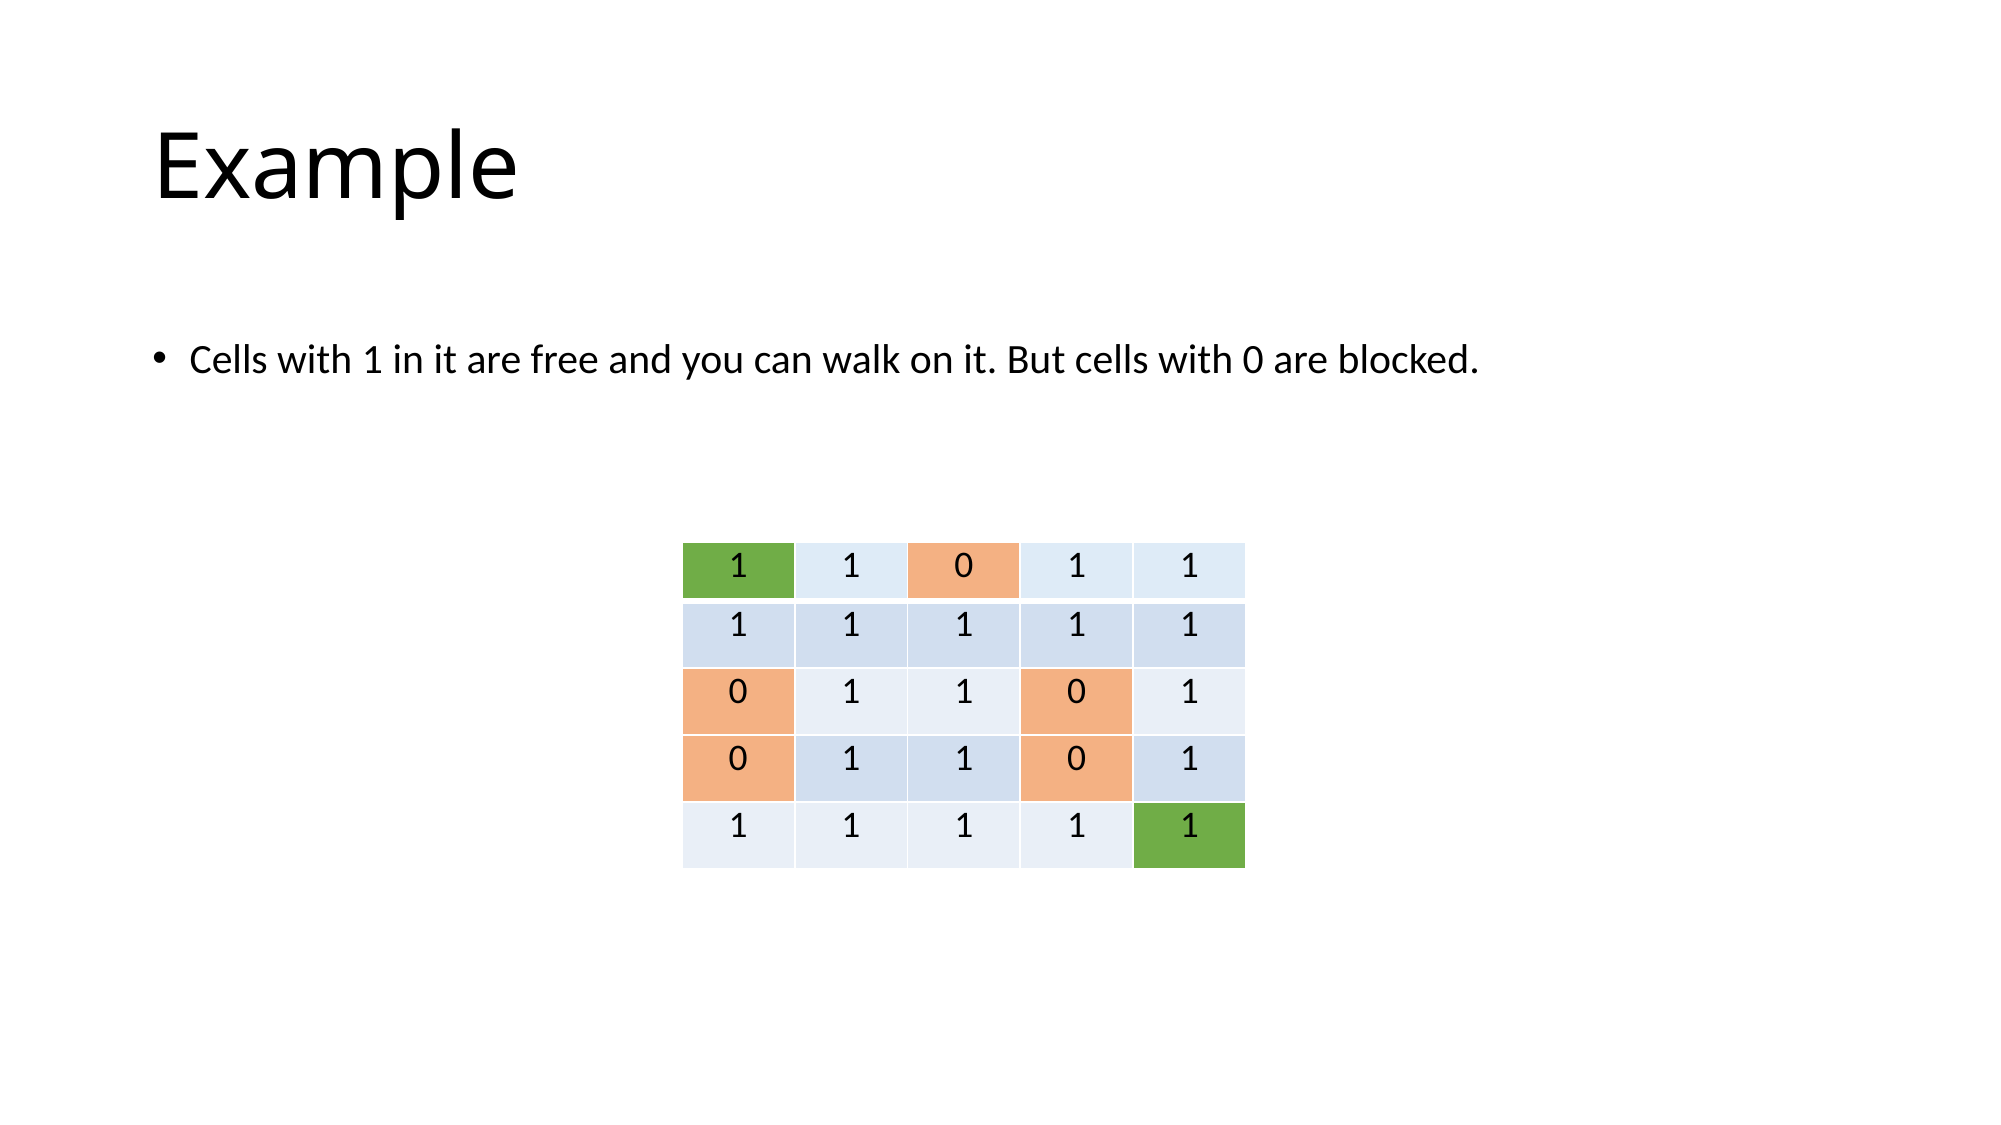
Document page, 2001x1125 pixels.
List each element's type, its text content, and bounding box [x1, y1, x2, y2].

table_cell 1 [908, 604, 1019, 667]
table_header 1 [683, 543, 794, 598]
table_header 0 [908, 543, 1019, 598]
table_cell 1 [796, 669, 907, 734]
table_header 1 [796, 543, 907, 598]
table_cell 0 [683, 736, 794, 801]
table_header 1 [1134, 543, 1245, 598]
table_cell 1 [908, 803, 1019, 868]
table_cell 1 [1021, 604, 1132, 667]
table_cell 1 [1134, 803, 1245, 868]
table_cell 1 [1134, 736, 1245, 801]
table_cell 1 [796, 736, 907, 801]
table_cell 0 [1021, 736, 1132, 801]
table_cell 1 [1134, 669, 1245, 734]
text_box Cells with 1 in it are free and you can walk on it. But cells with 0 are blocked. [137, 299, 1863, 1014]
table_cell 1 [683, 604, 794, 667]
table_cell 1 [1134, 604, 1245, 667]
table_cell 0 [683, 669, 794, 734]
table_cell 1 [908, 736, 1019, 801]
table_cell 1 [796, 803, 907, 868]
table_cell 1 [796, 604, 907, 667]
table_header 1 [1021, 543, 1132, 598]
table_cell 1 [683, 803, 794, 868]
table_cell 1 [908, 669, 1019, 734]
text_box Example [137, 59, 1863, 278]
table_cell 0 [1021, 669, 1132, 734]
table_cell 1 [1021, 803, 1132, 868]
